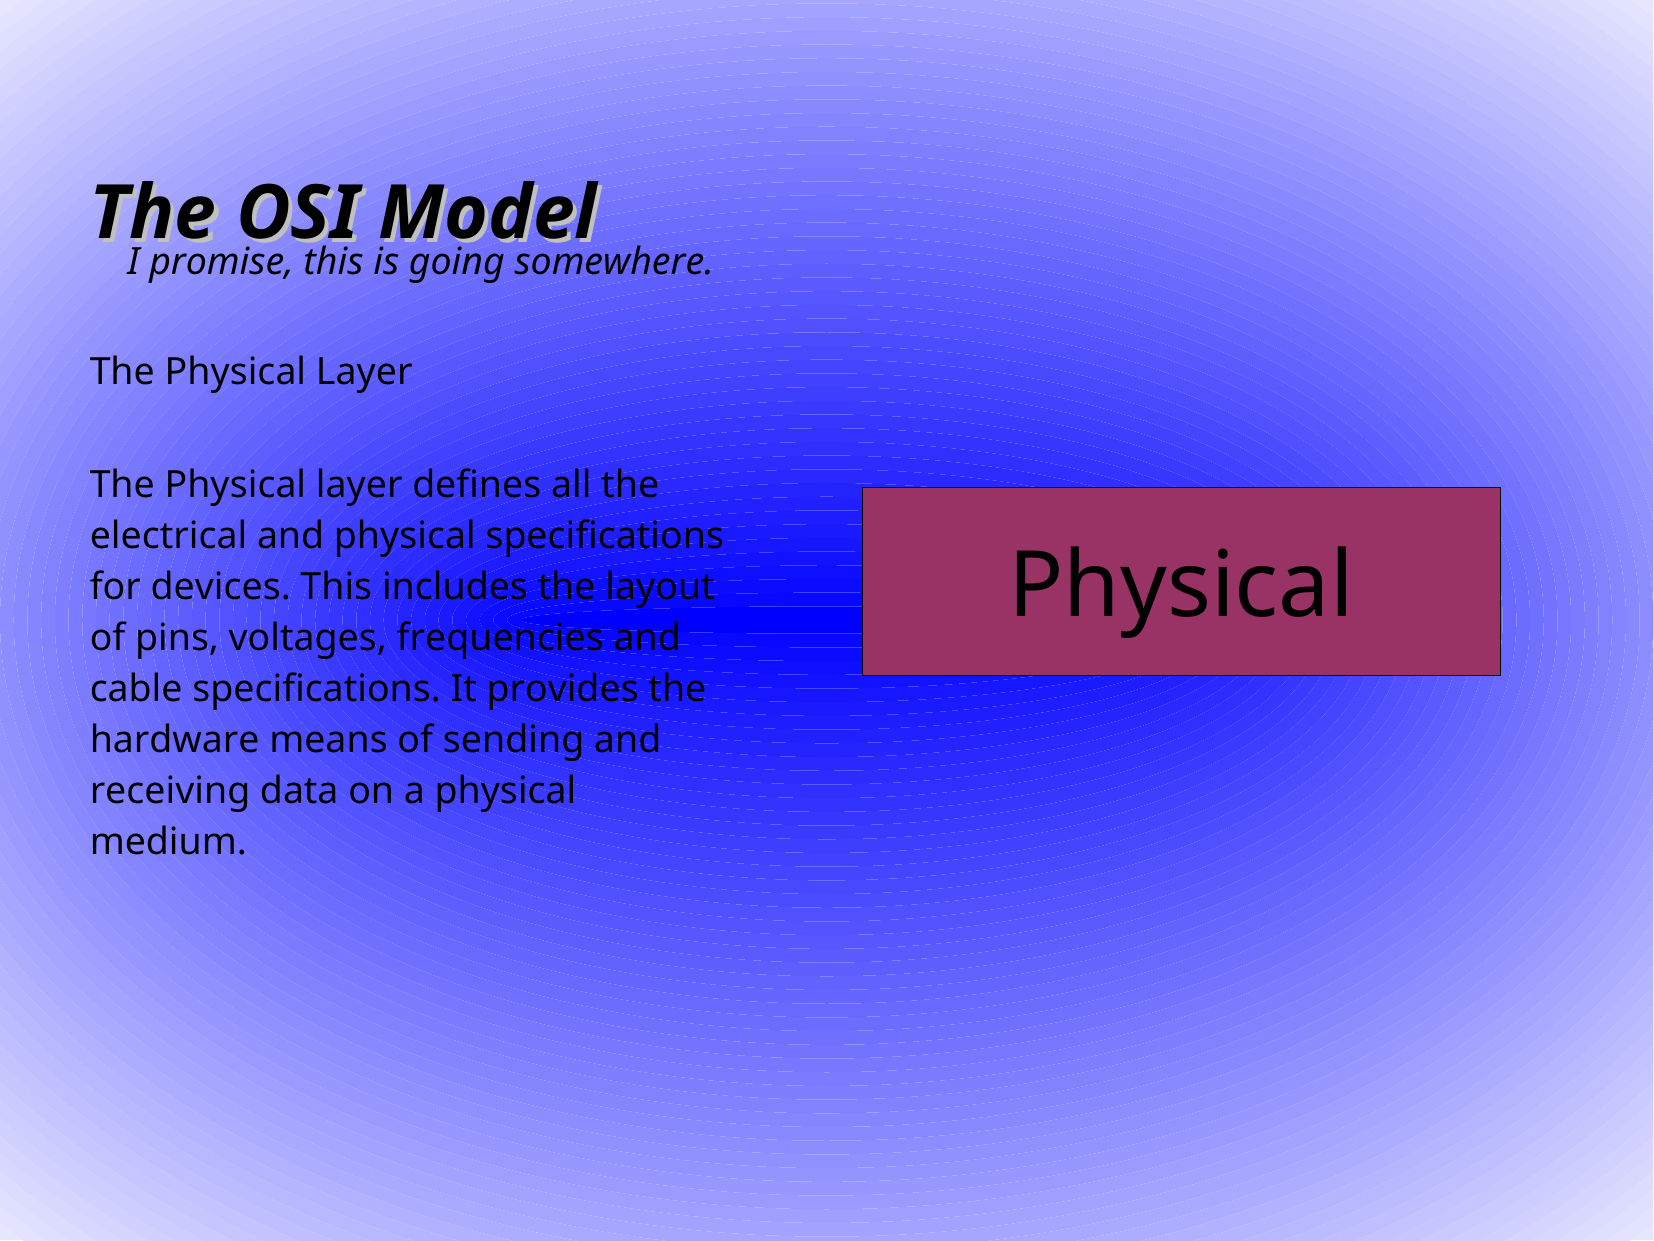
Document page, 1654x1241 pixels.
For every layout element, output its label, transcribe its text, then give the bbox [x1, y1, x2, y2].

text_box I promise, this is going somewhere. [112, 226, 788, 301]
text_box Physical [862, 487, 1501, 676]
text_box The Physical layer defines all the electrical and physical specifications for devices. This includes the layout of pins, voltages, frequencies and cable specifications. It provides the hardware means of sending and receiving data on a physical medium. [75, 450, 751, 1051]
text_box The Physical Layer [75, 337, 638, 413]
text_box The OSI Model [75, 151, 676, 263]
